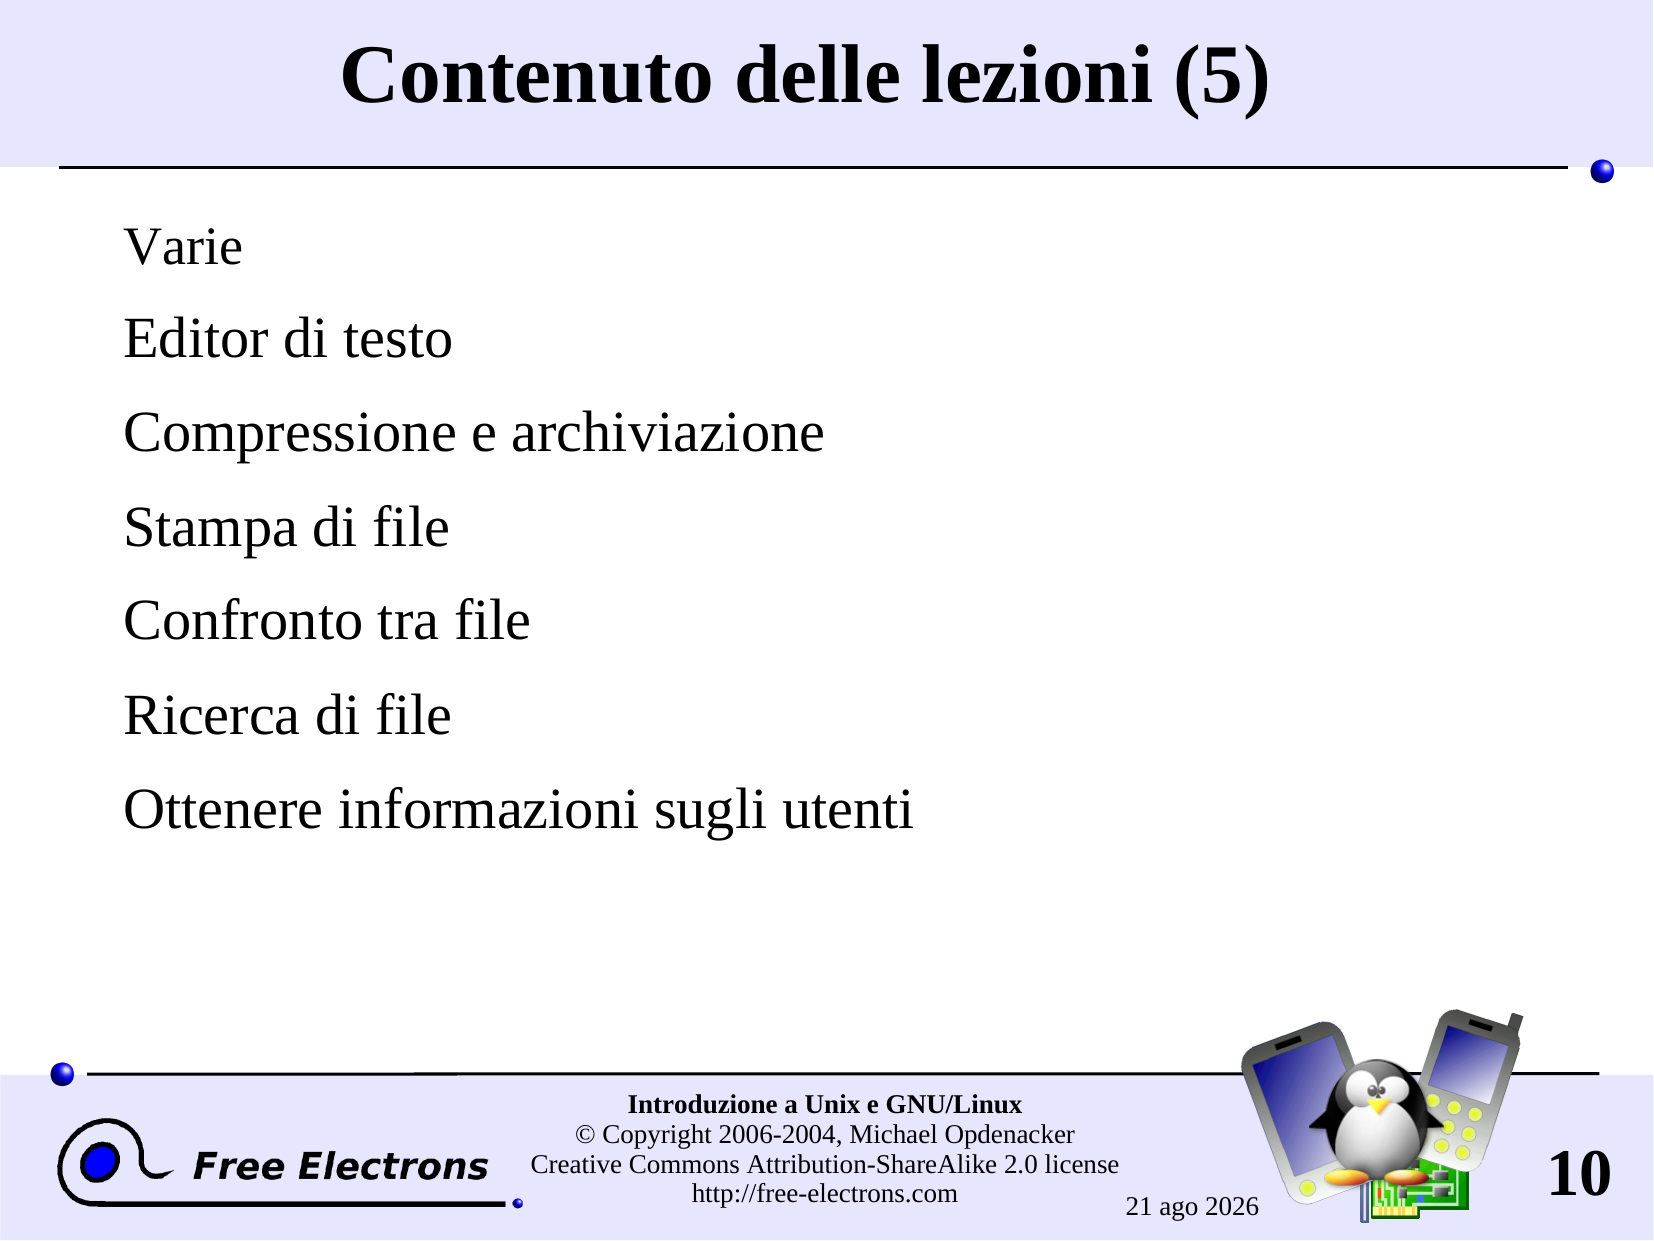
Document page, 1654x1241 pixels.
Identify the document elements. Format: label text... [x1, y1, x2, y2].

picture [1231, 1007, 1538, 1241]
title Contenuto delle lezioni (5) [60, 20, 1551, 130]
list Varie Editor di testo Compressione e archiviazione Stampa di file Confronto tra file Ricerca di file Ottenere informazioni sugli utenti [105, 216, 1518, 1066]
picture [50, 1107, 527, 1216]
